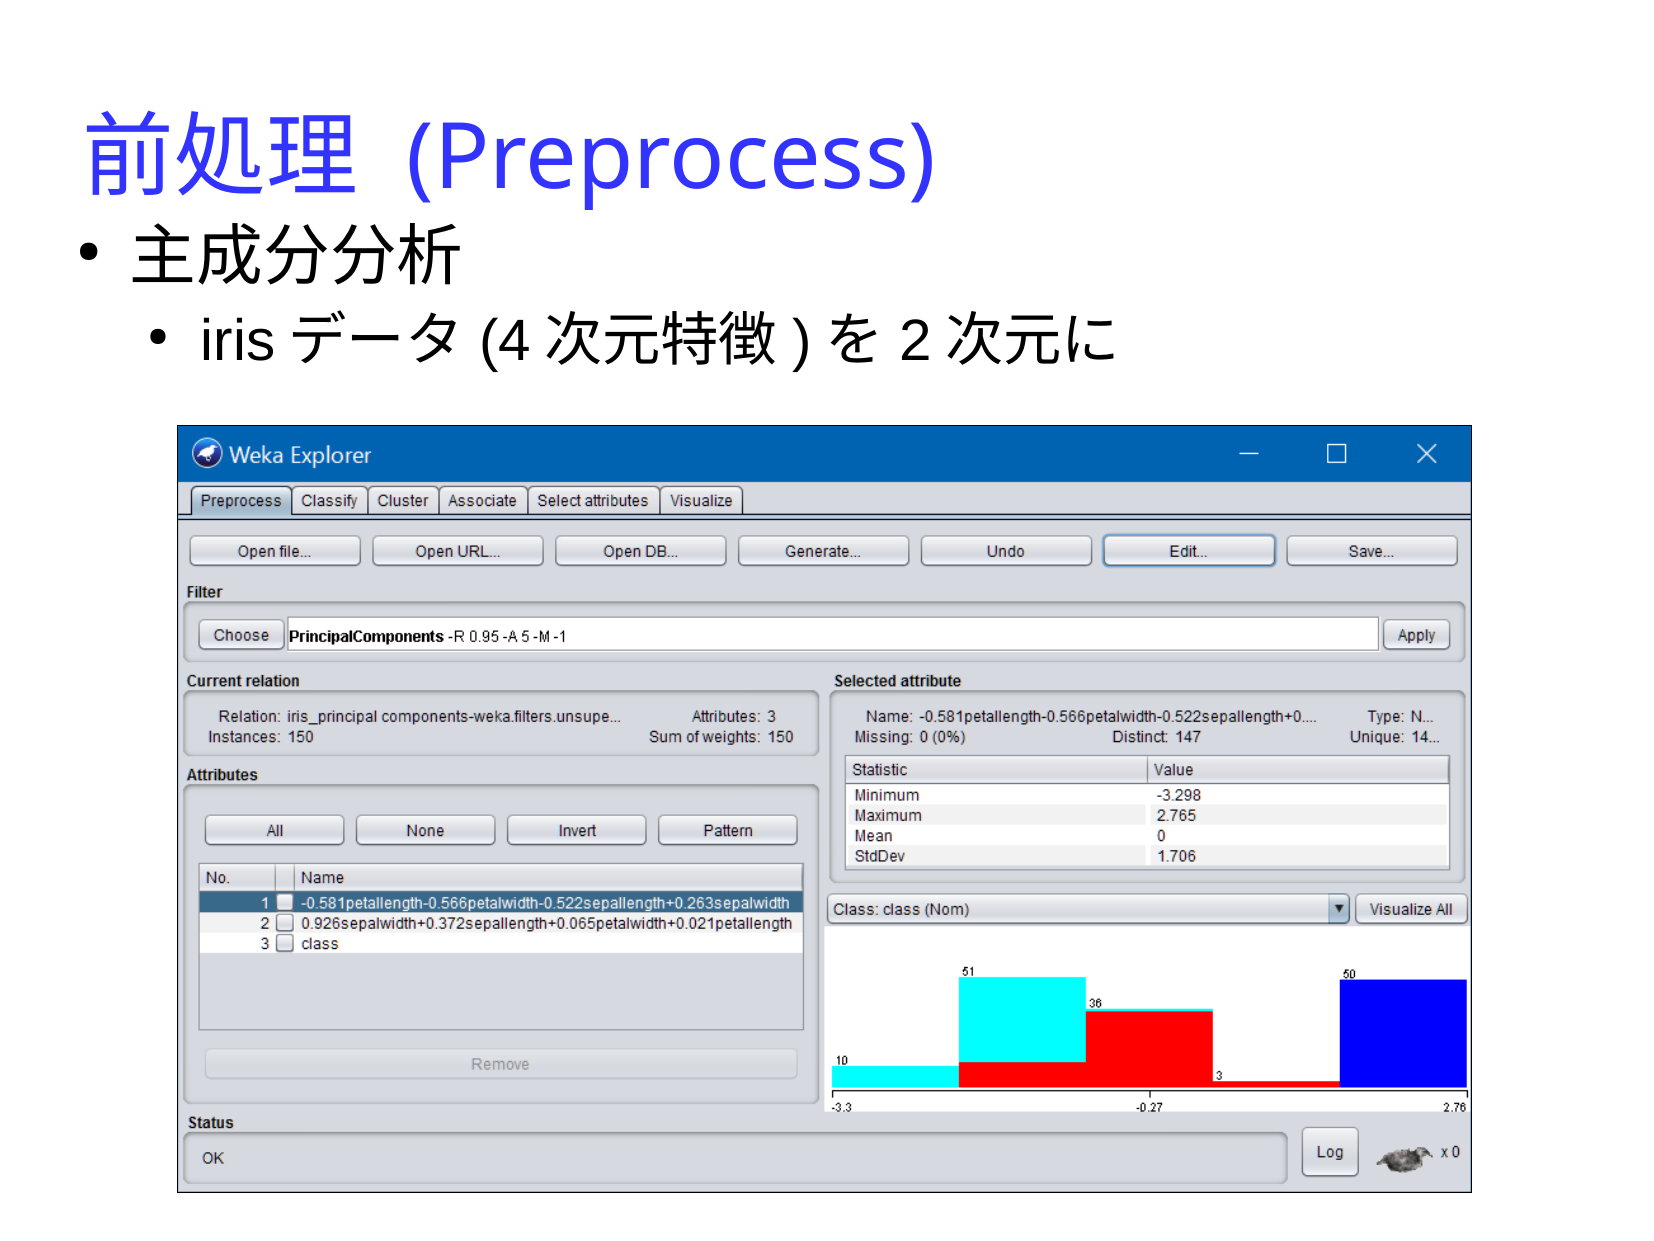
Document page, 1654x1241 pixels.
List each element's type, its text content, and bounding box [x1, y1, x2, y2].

picture [177, 425, 1472, 1193]
list 主成分分析 irisデータ(4次元特徴)を2次元に [59, 207, 1548, 928]
title 前処理 (Preprocess) [82, 49, 1571, 257]
